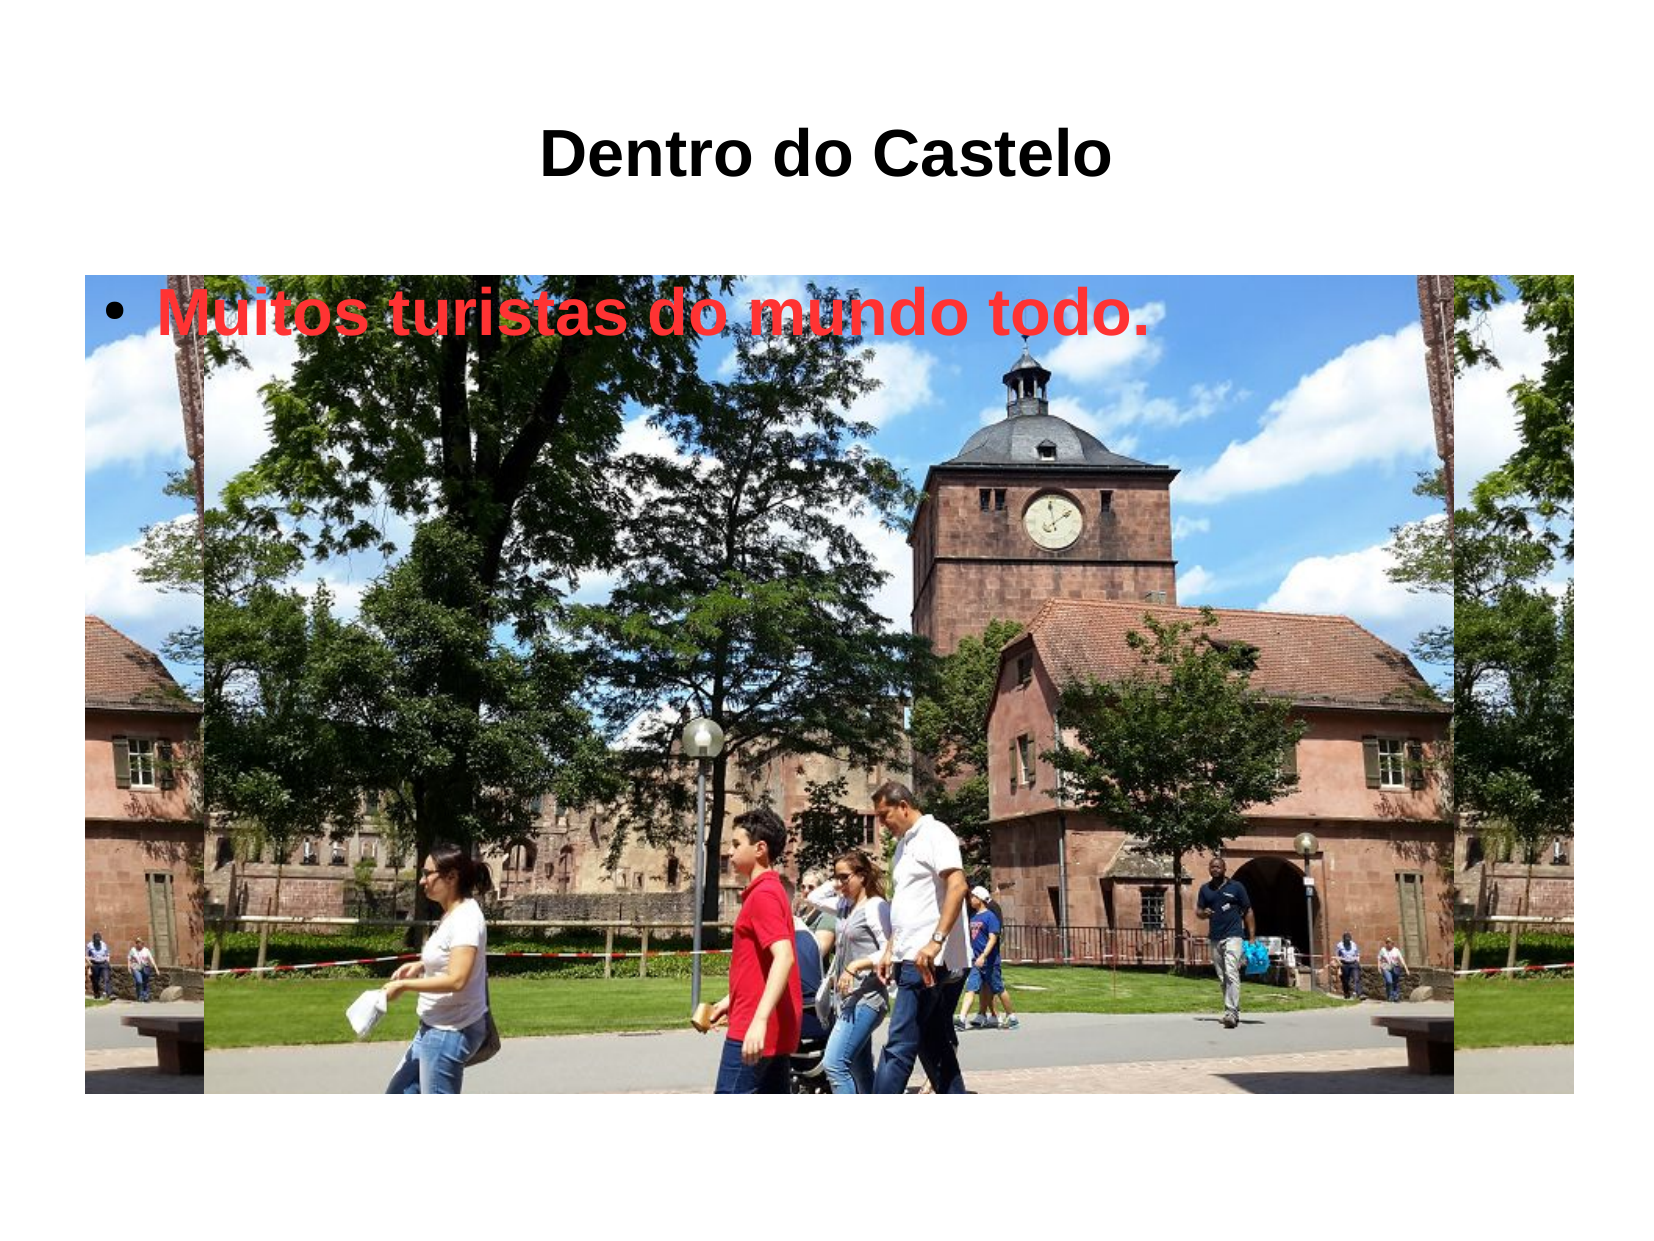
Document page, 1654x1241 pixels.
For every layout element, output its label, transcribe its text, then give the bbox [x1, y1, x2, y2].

list Muitos turistas do mundo todo. [85, 275, 1574, 1094]
title Dentro do Castelo [82, 49, 1571, 257]
